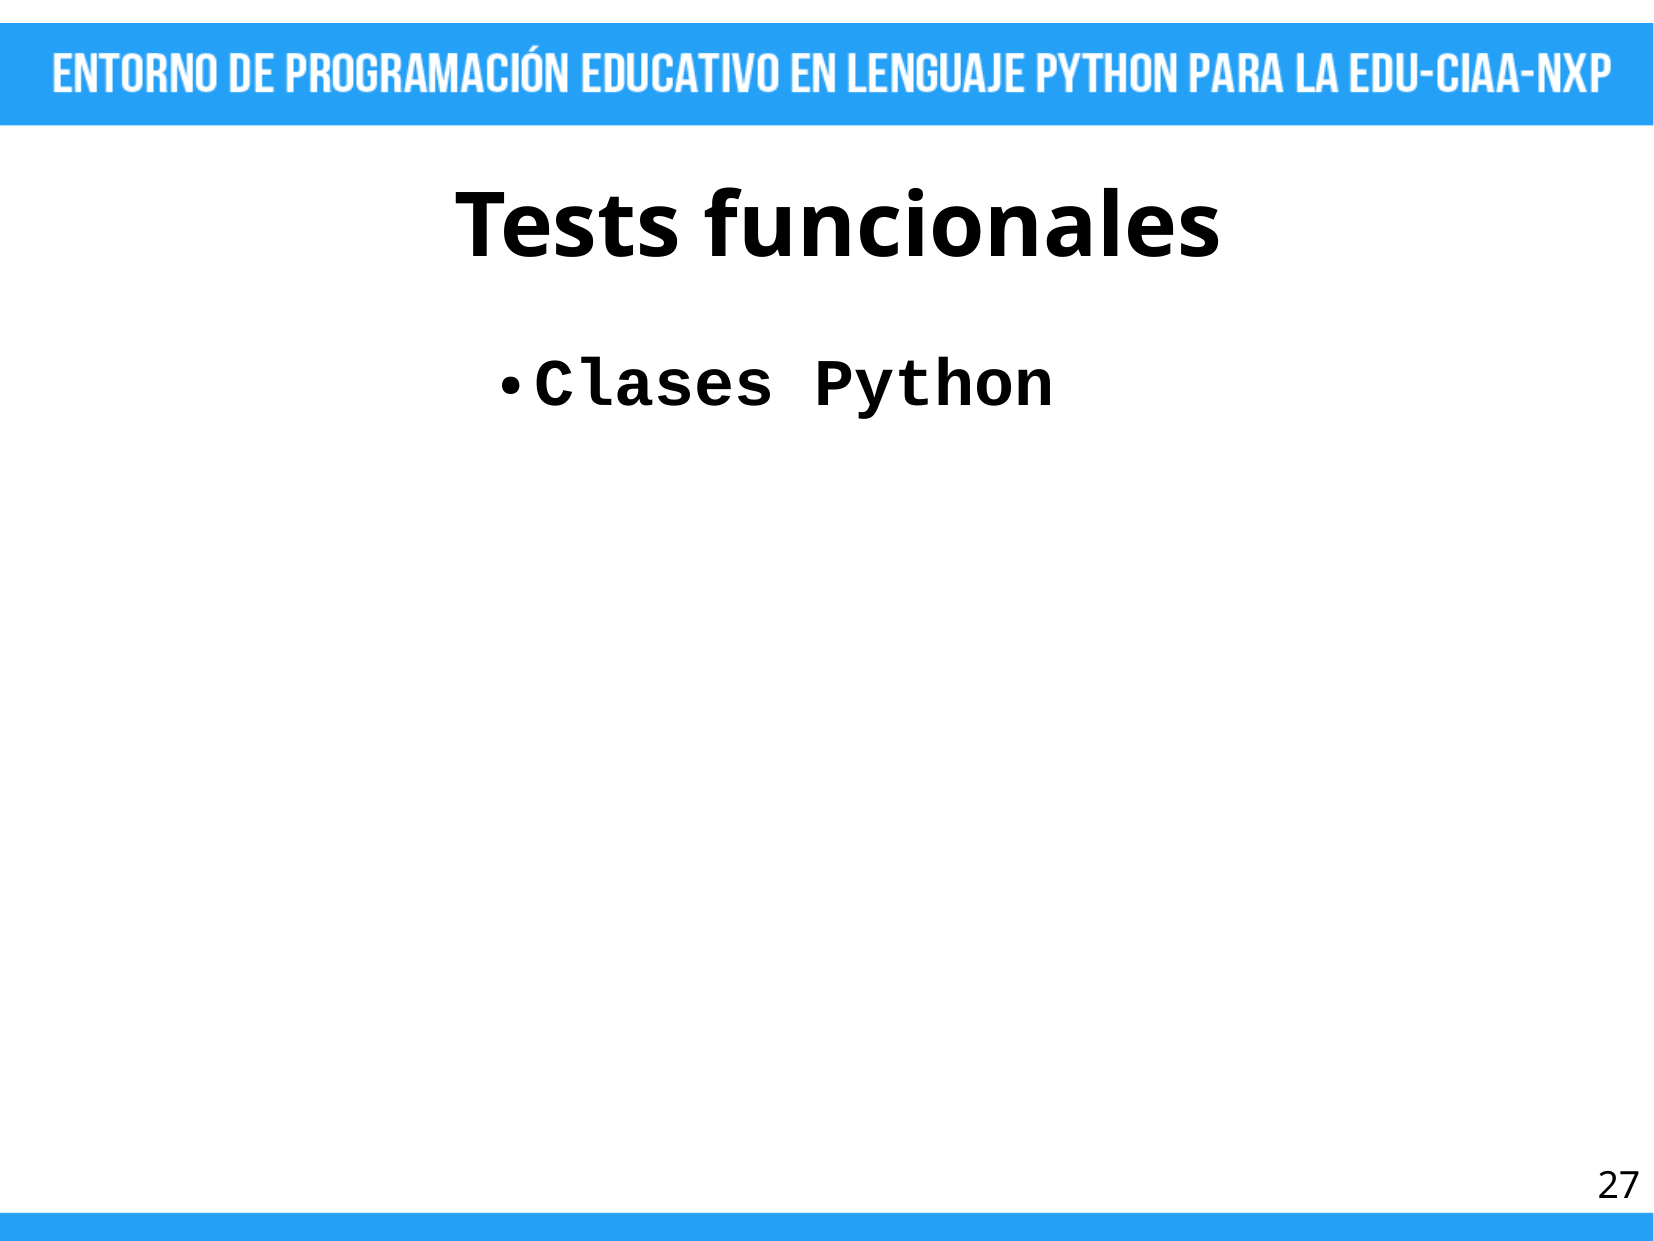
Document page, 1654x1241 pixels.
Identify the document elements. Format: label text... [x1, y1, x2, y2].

picture [0, 23, 1654, 1241]
text_box 27 [1582, 1151, 1654, 1241]
text_box Clases Python [413, 342, 1310, 736]
title Tests funcionales [94, 117, 1583, 325]
